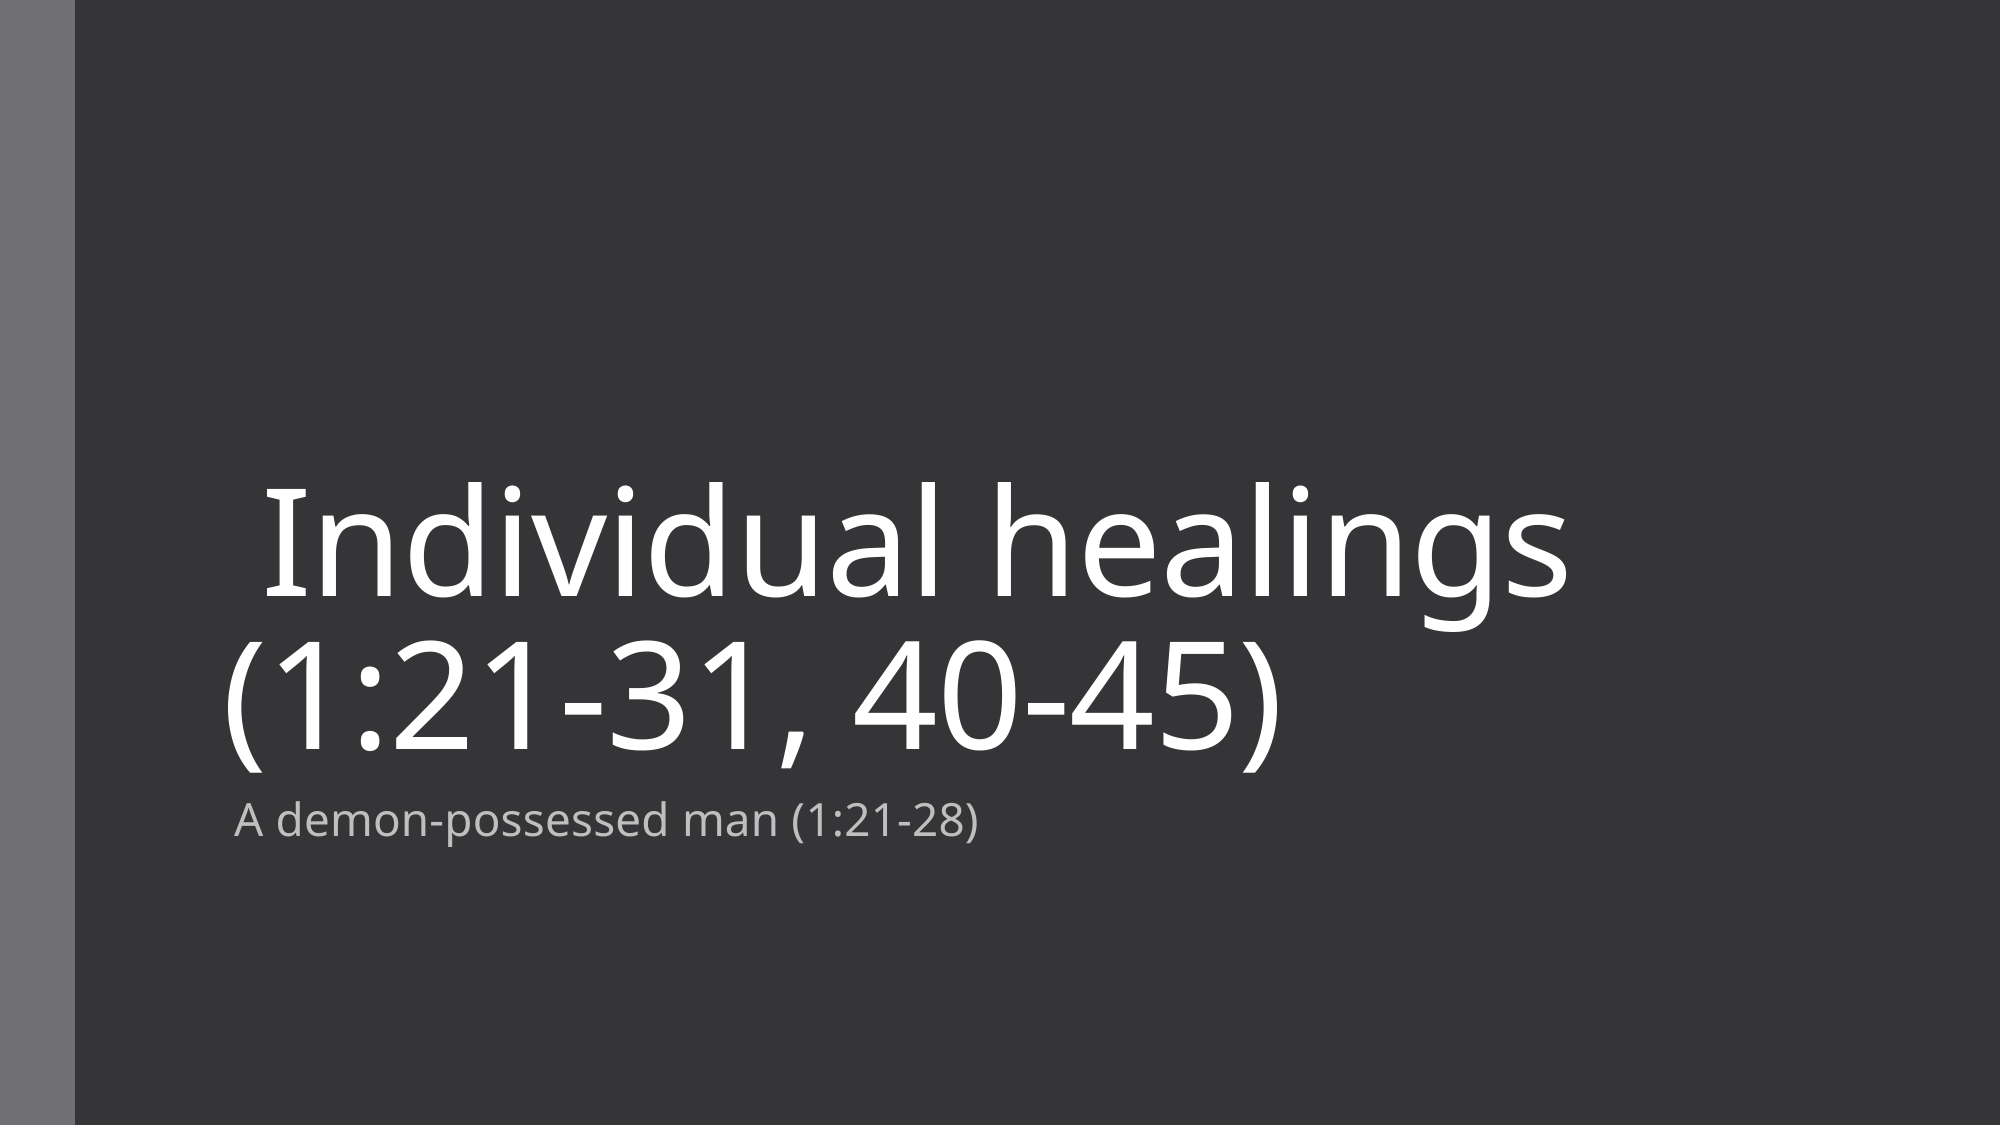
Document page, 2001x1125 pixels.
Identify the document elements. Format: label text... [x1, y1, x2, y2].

title Individual healings (1:21-31, 40-45) [206, 124, 1752, 787]
subtitle A demon-possessed man (1:21-28) [206, 787, 1752, 1066]
